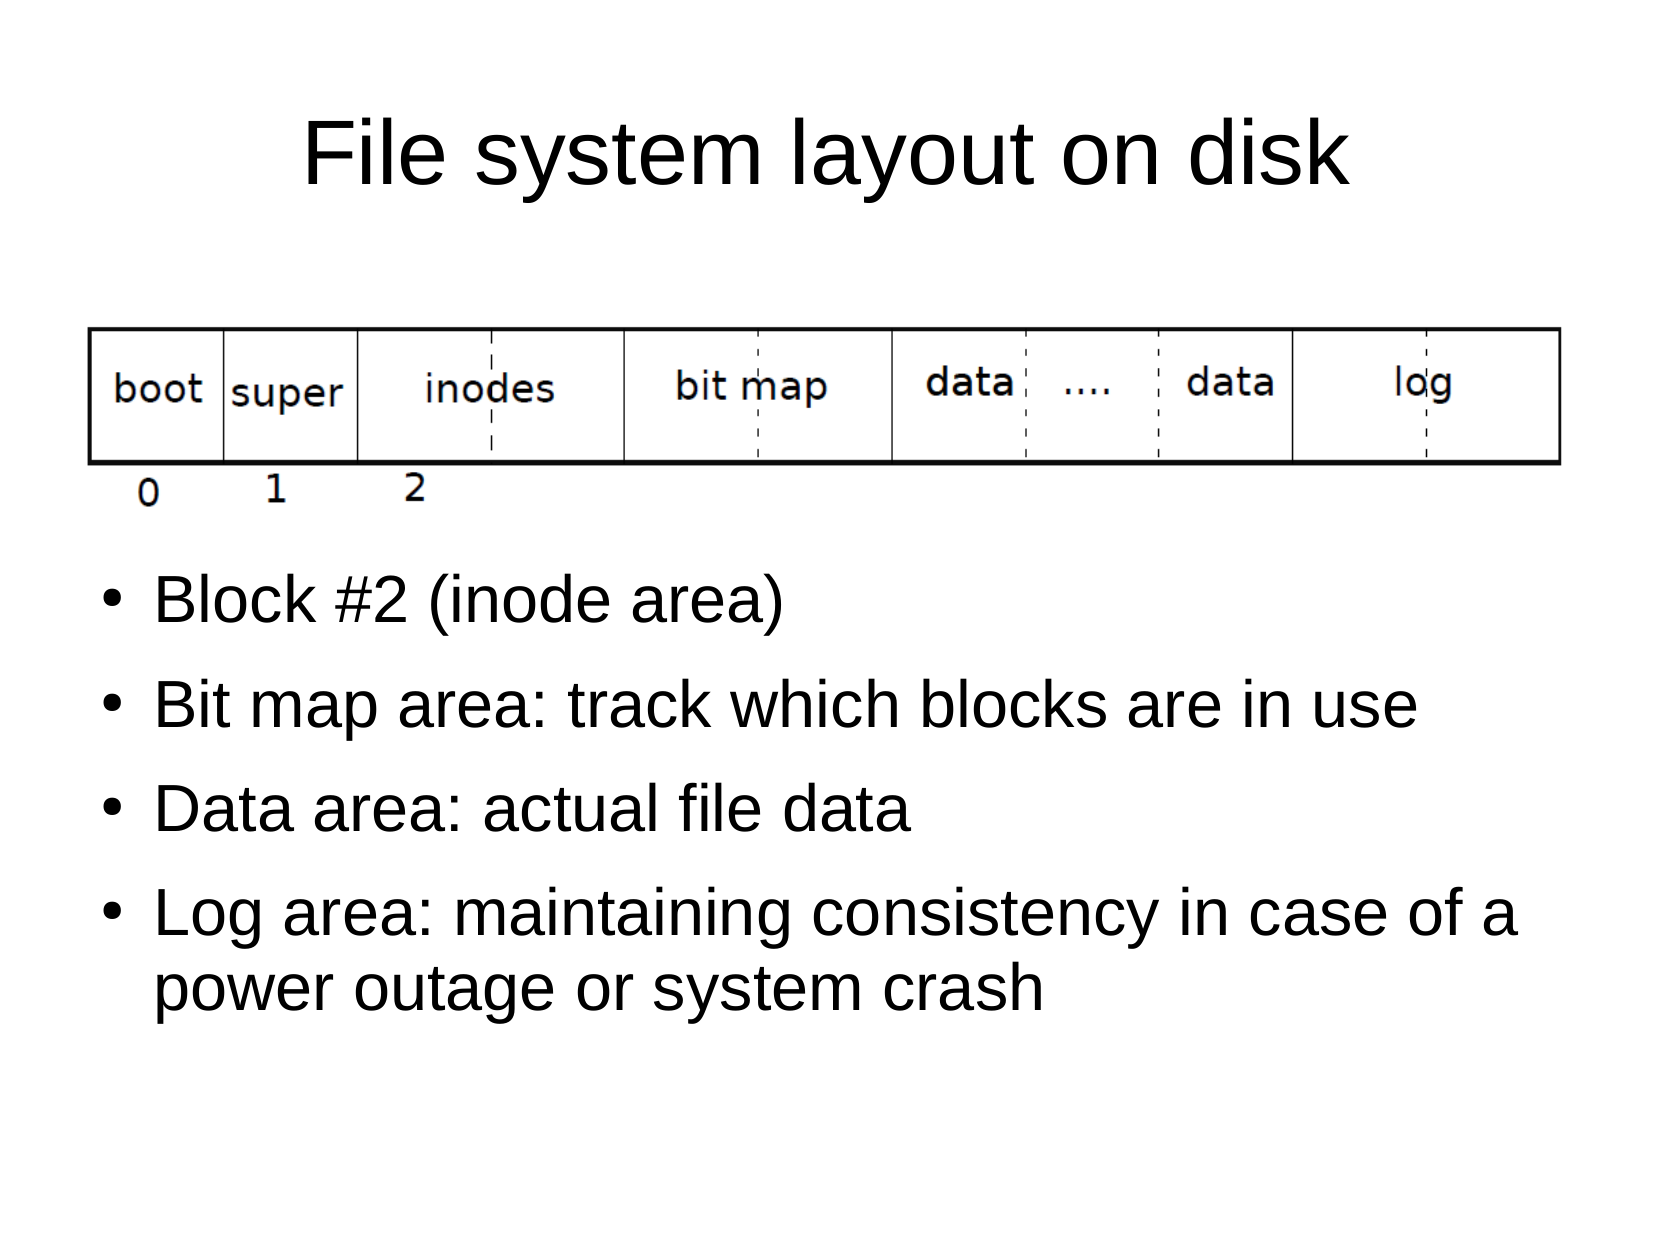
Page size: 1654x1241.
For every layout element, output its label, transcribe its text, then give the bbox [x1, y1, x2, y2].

picture [55, 304, 1575, 519]
list Block #2 (inode area) Bit map area: track which blocks are in use Data area: actual file data Log area: maintaining consistency in case of a power outage or system crash [82, 562, 1571, 1163]
title File system layout on disk [82, 49, 1571, 257]
